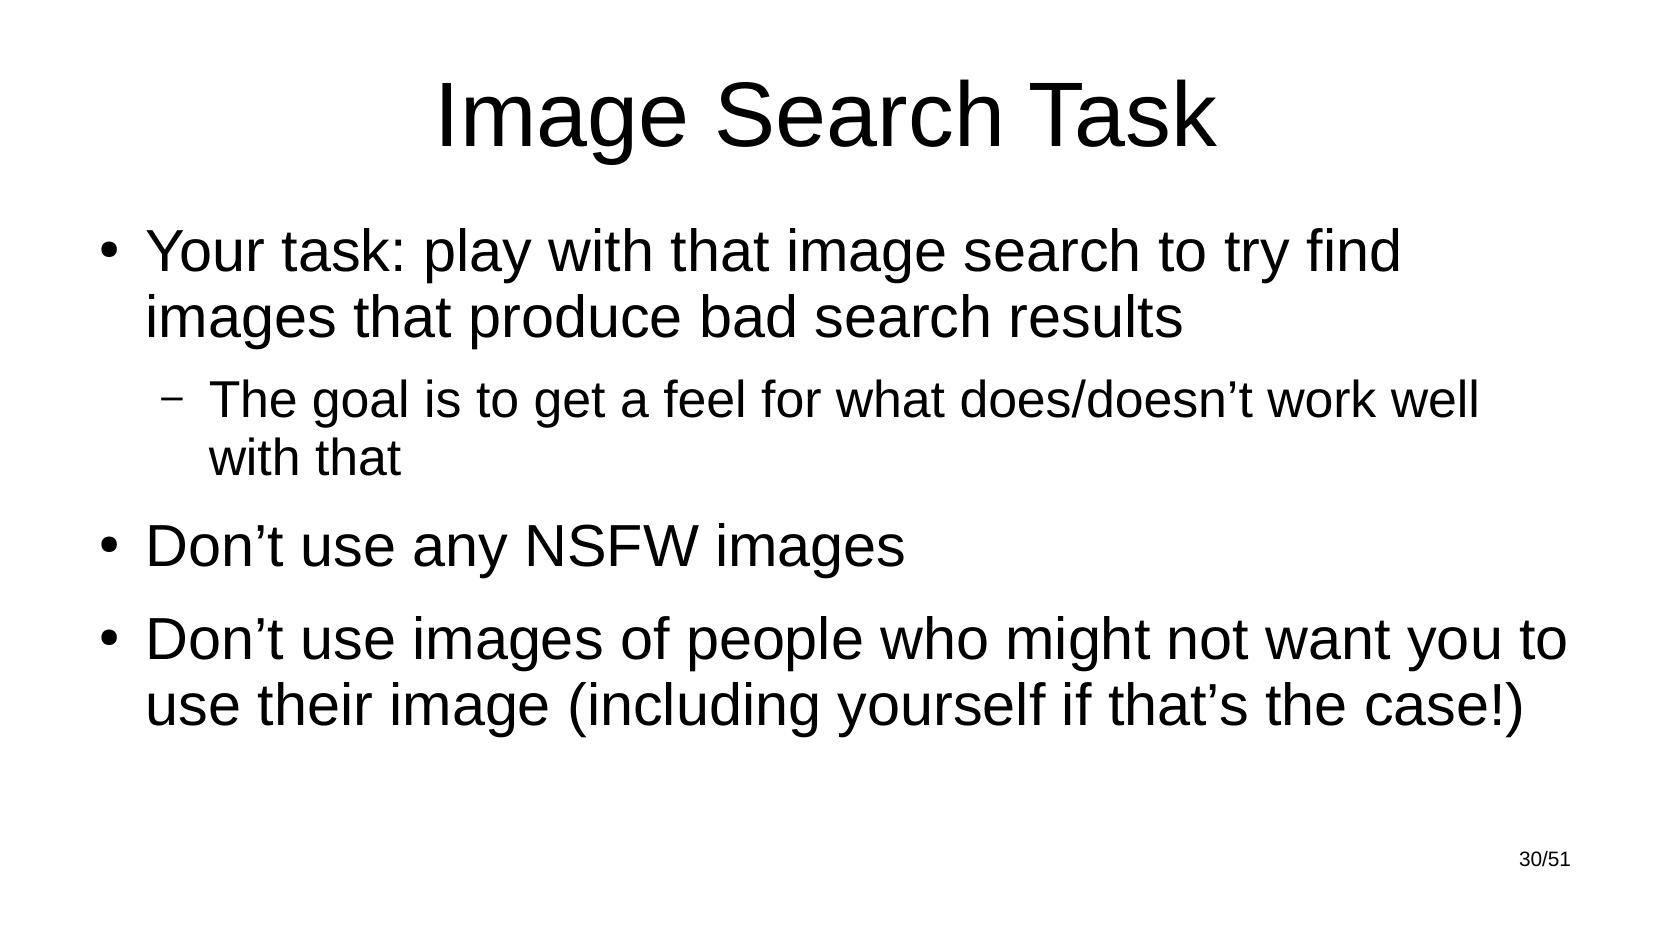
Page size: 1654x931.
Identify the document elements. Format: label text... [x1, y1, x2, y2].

title Image Search Task [82, 37, 1571, 193]
list Your task: play with that image search to try find images that produce bad search results The goal is to get a feel for what does/doesn’t work well with that Don’t use any NSFW images Don’t use images of people who might not want you to use their image (including yourself if that’s the case!) [82, 217, 1571, 758]
